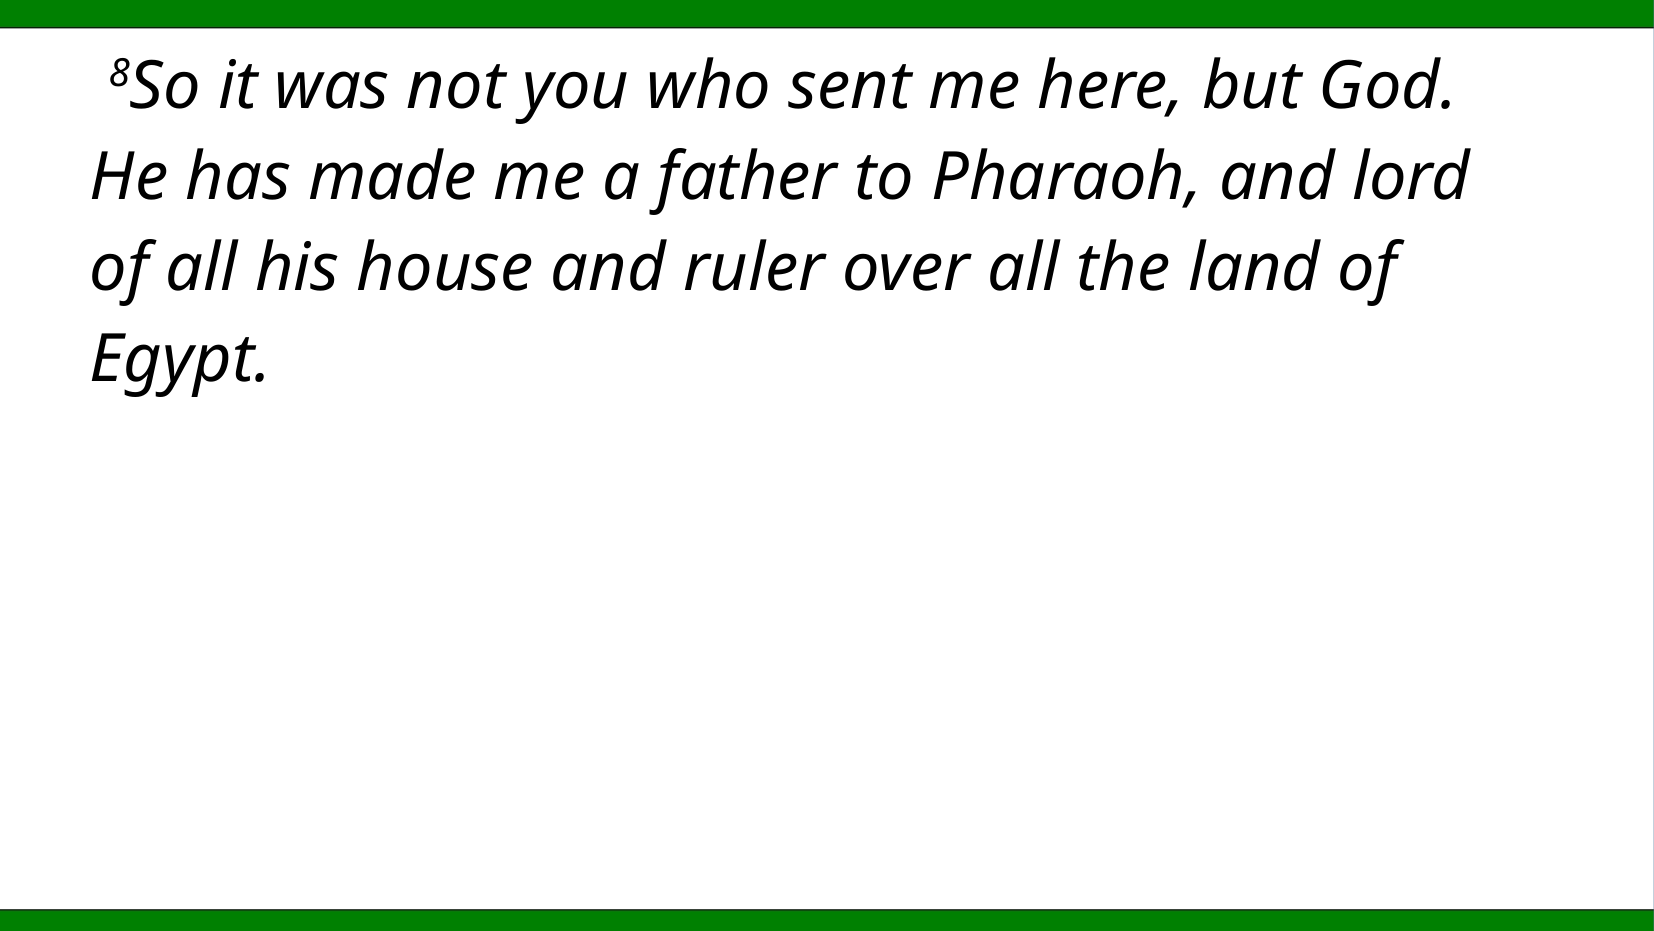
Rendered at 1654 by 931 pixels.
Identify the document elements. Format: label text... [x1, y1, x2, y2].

text_box 8So it was not you who sent me here, but God. He has made me a father to Pharaoh, and lord of all his house and ruler over all the land of Egypt. [75, 30, 1561, 400]
picture [0, 0, 1654, 931]
